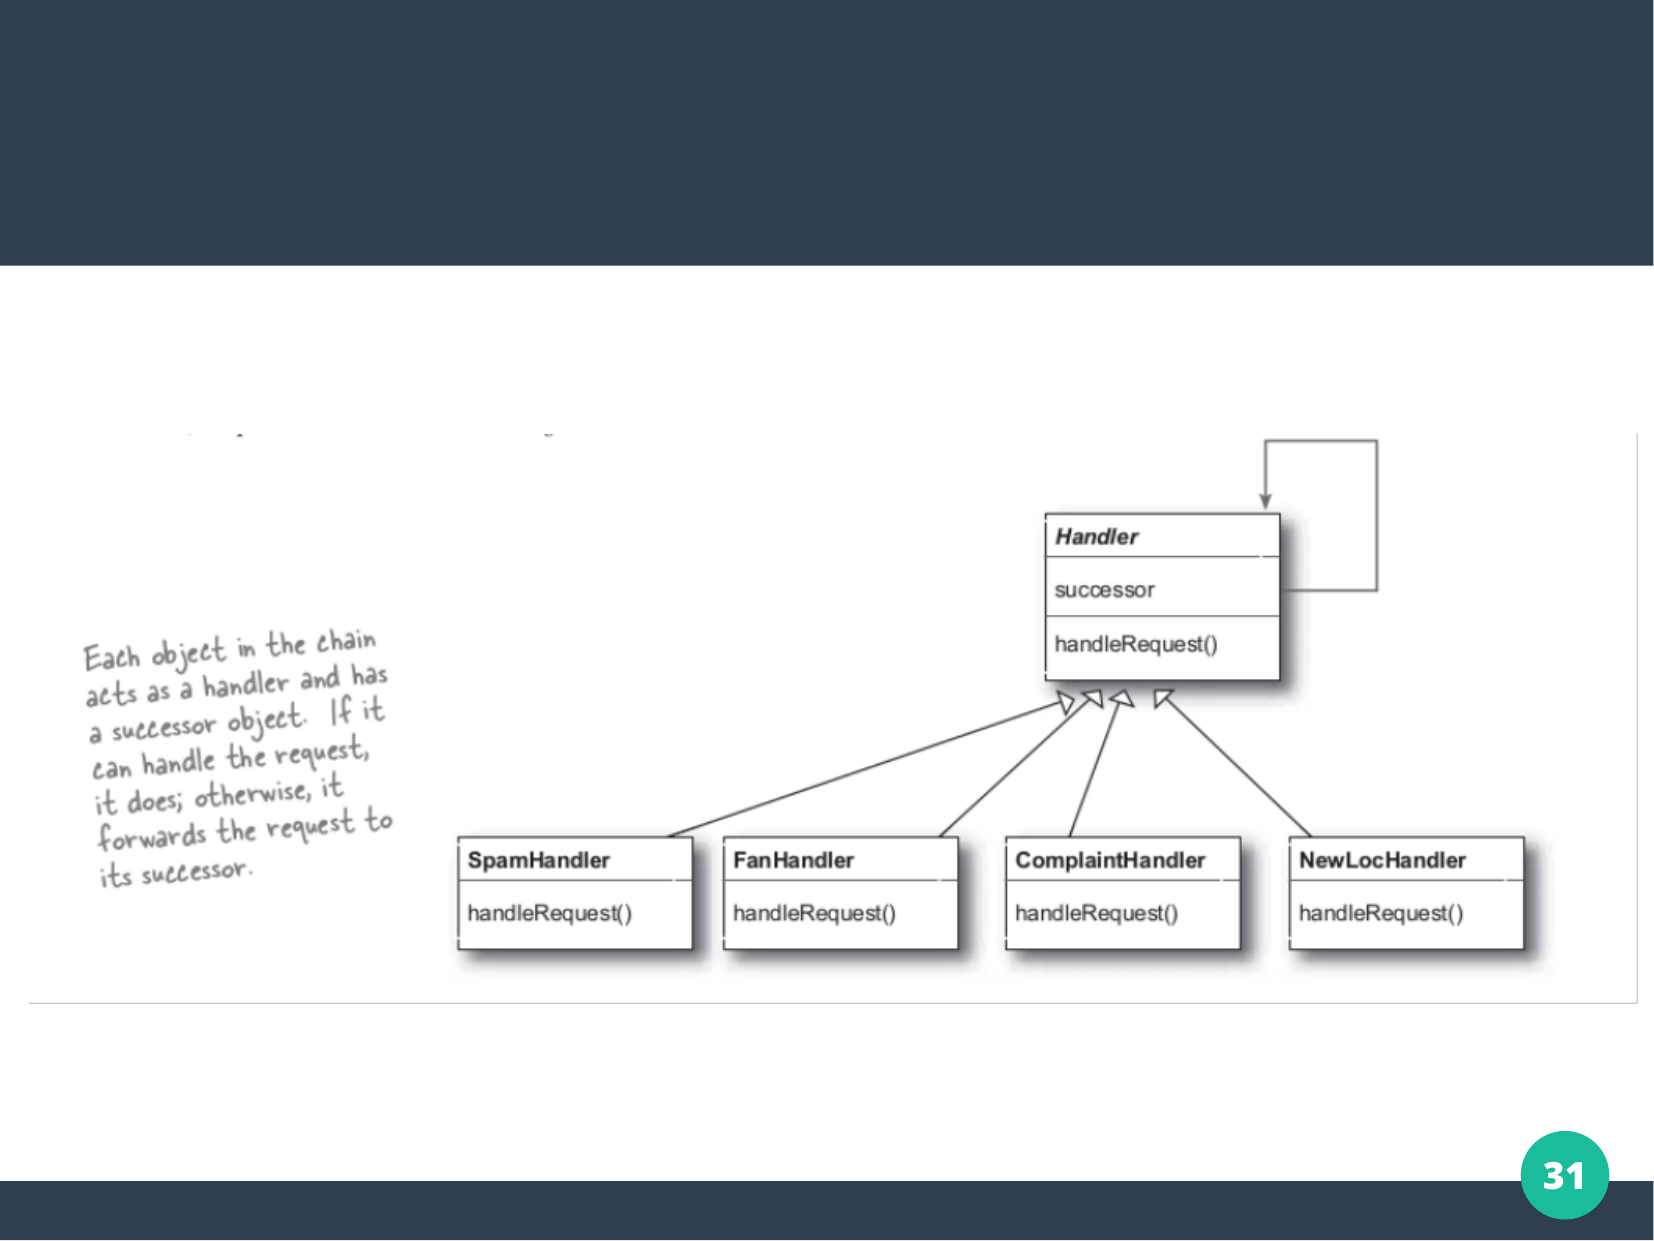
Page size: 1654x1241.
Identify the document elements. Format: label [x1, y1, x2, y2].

picture [29, 434, 1639, 1006]
